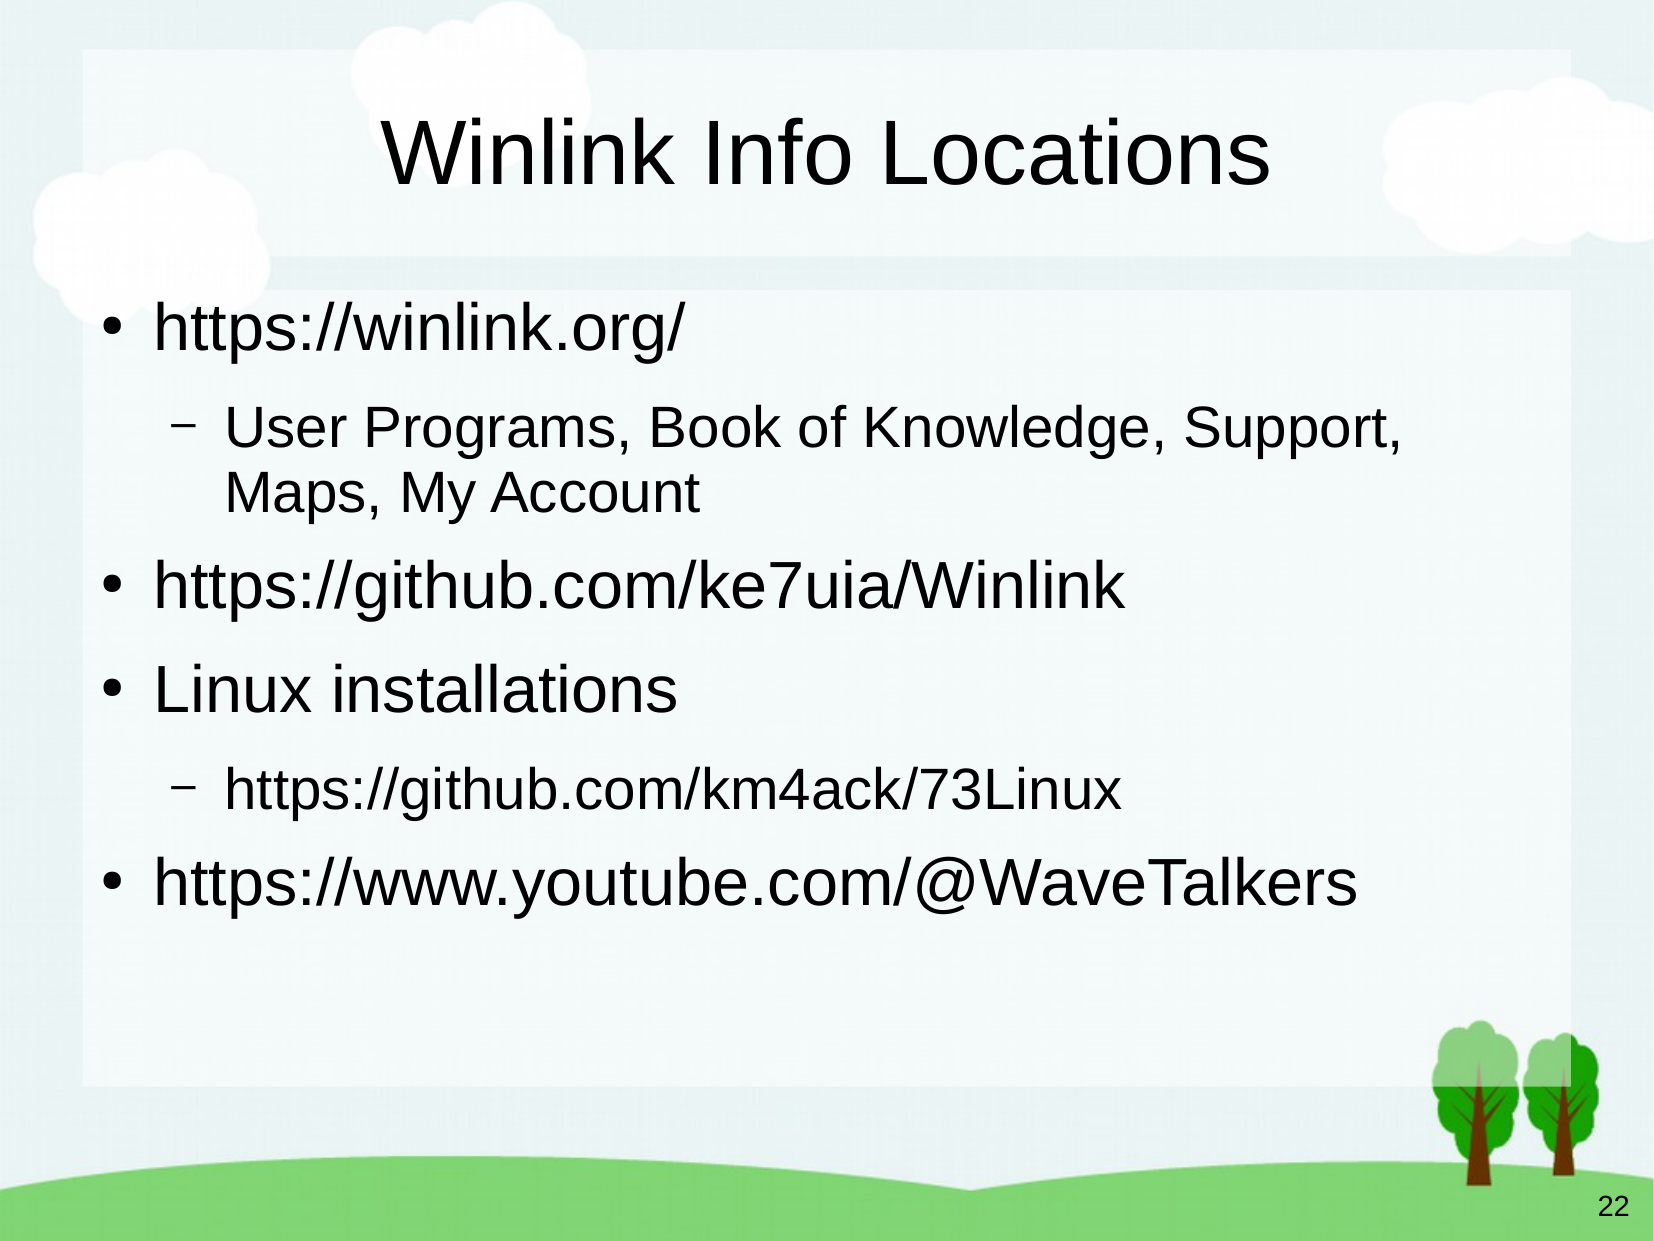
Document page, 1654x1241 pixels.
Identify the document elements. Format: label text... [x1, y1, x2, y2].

picture [0, 0, 1654, 1241]
title Winlink Info Locations [82, 49, 1571, 257]
list https://winlink.org/ User Programs, Book of Knowledge, Support, Maps, My Account https://github.com/ke7uia/Winlink Linux installations https://github.com/km4ack/73Linux https://www.youtube.com/@WaveTalkers [82, 290, 1571, 1087]
